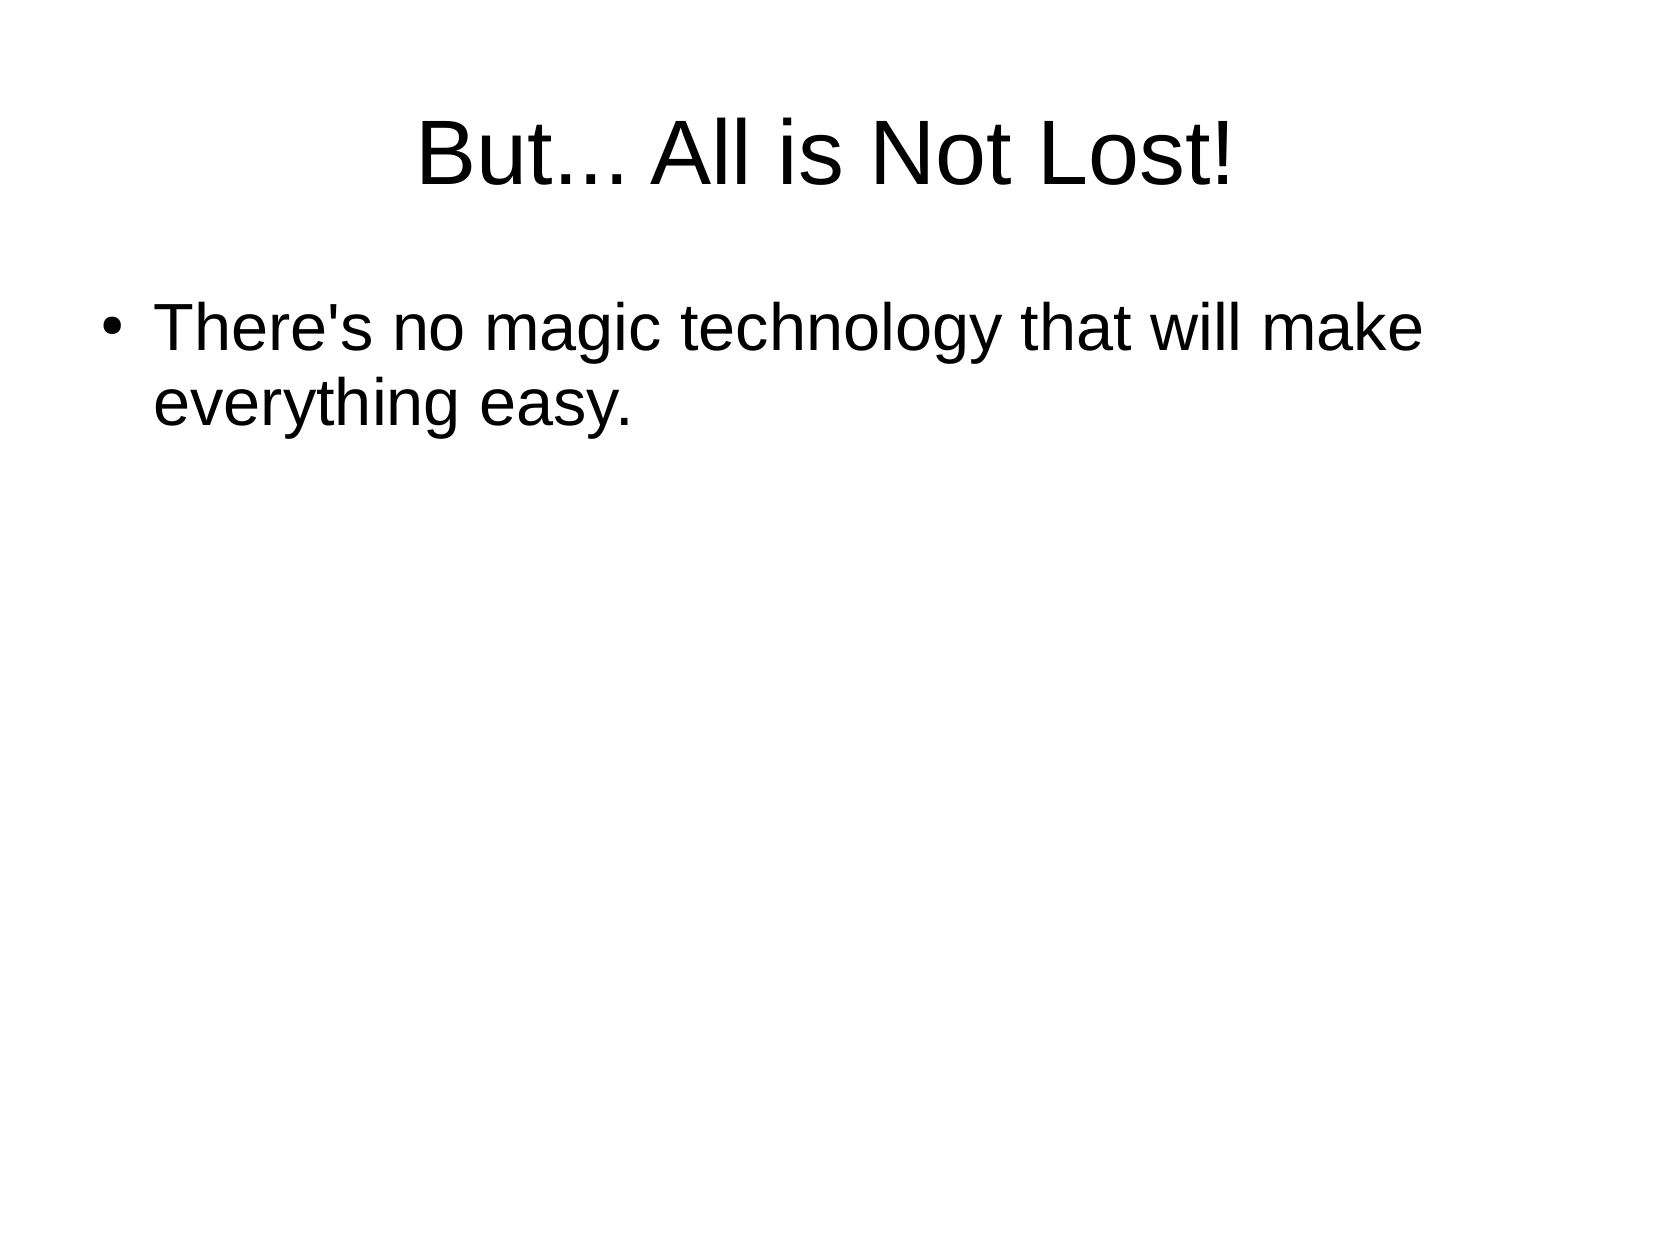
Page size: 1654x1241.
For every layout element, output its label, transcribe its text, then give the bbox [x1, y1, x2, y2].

list There's no magic technology that will make everything easy. [82, 290, 1571, 1010]
title But... All is Not Lost! [82, 49, 1571, 257]
